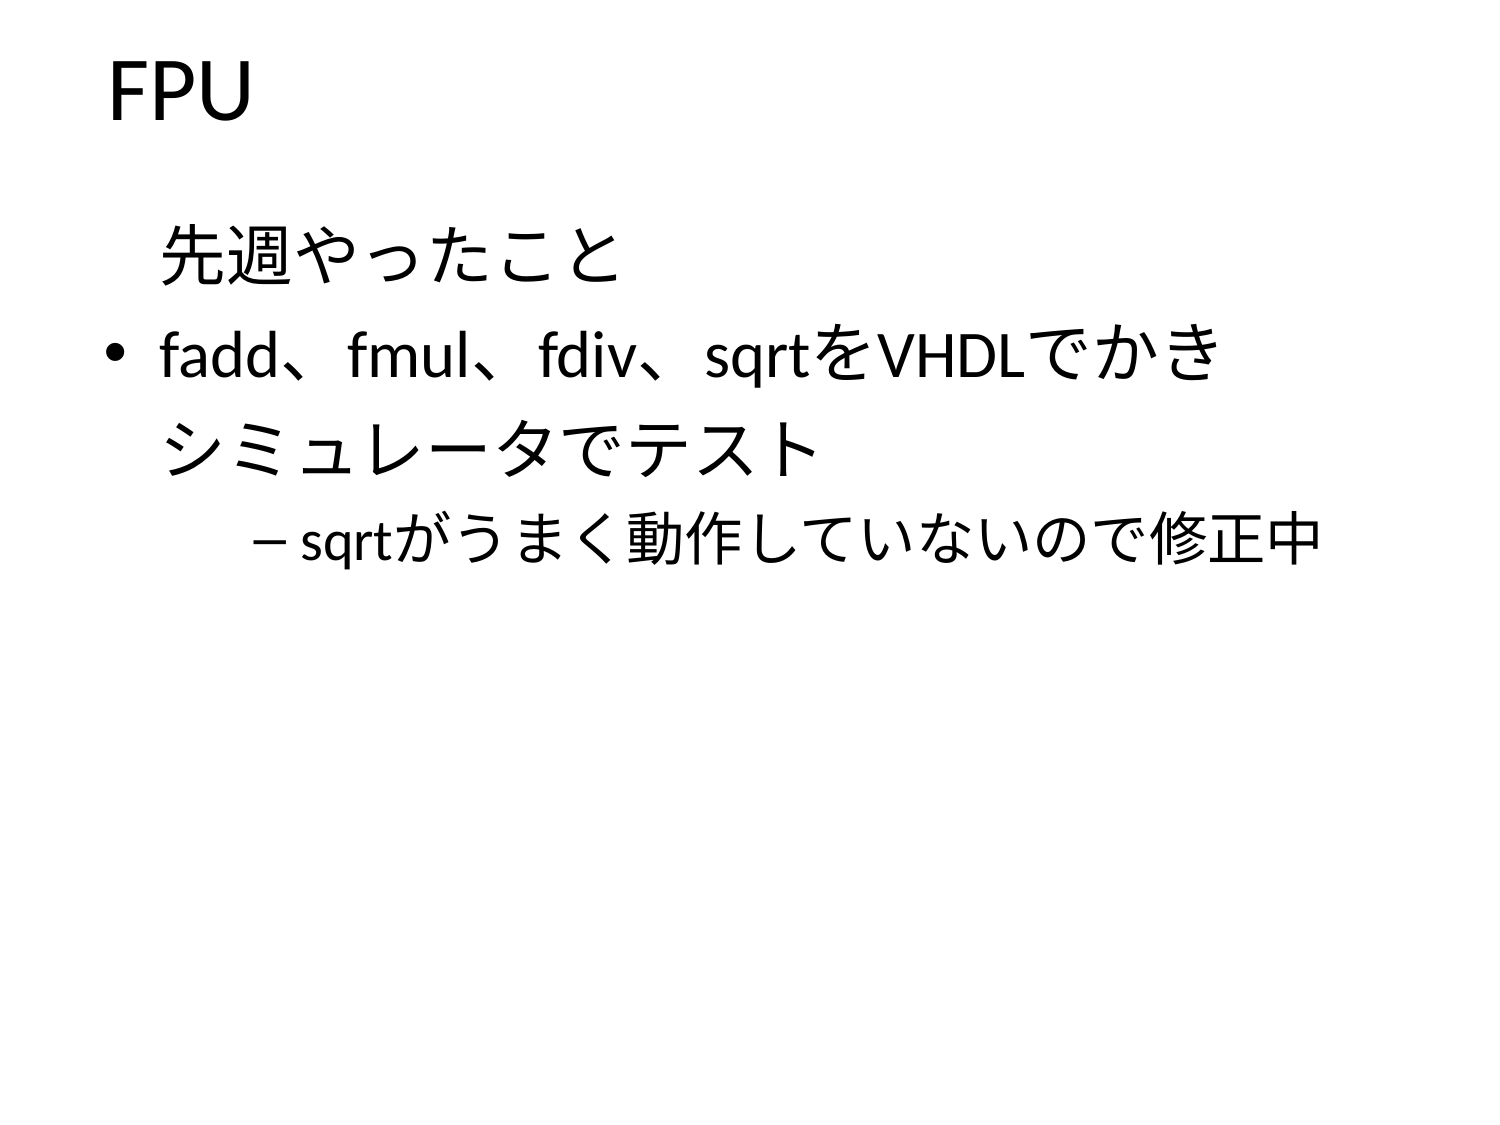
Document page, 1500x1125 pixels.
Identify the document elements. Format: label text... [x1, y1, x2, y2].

list 先週やったこと fadd、fmul、fdiv、sqrtをVHDLでかき シミュレータでテスト sqrtがうまく動作していないので修正中 [88, 206, 1439, 950]
title FPU [0, 0, 857, 178]
